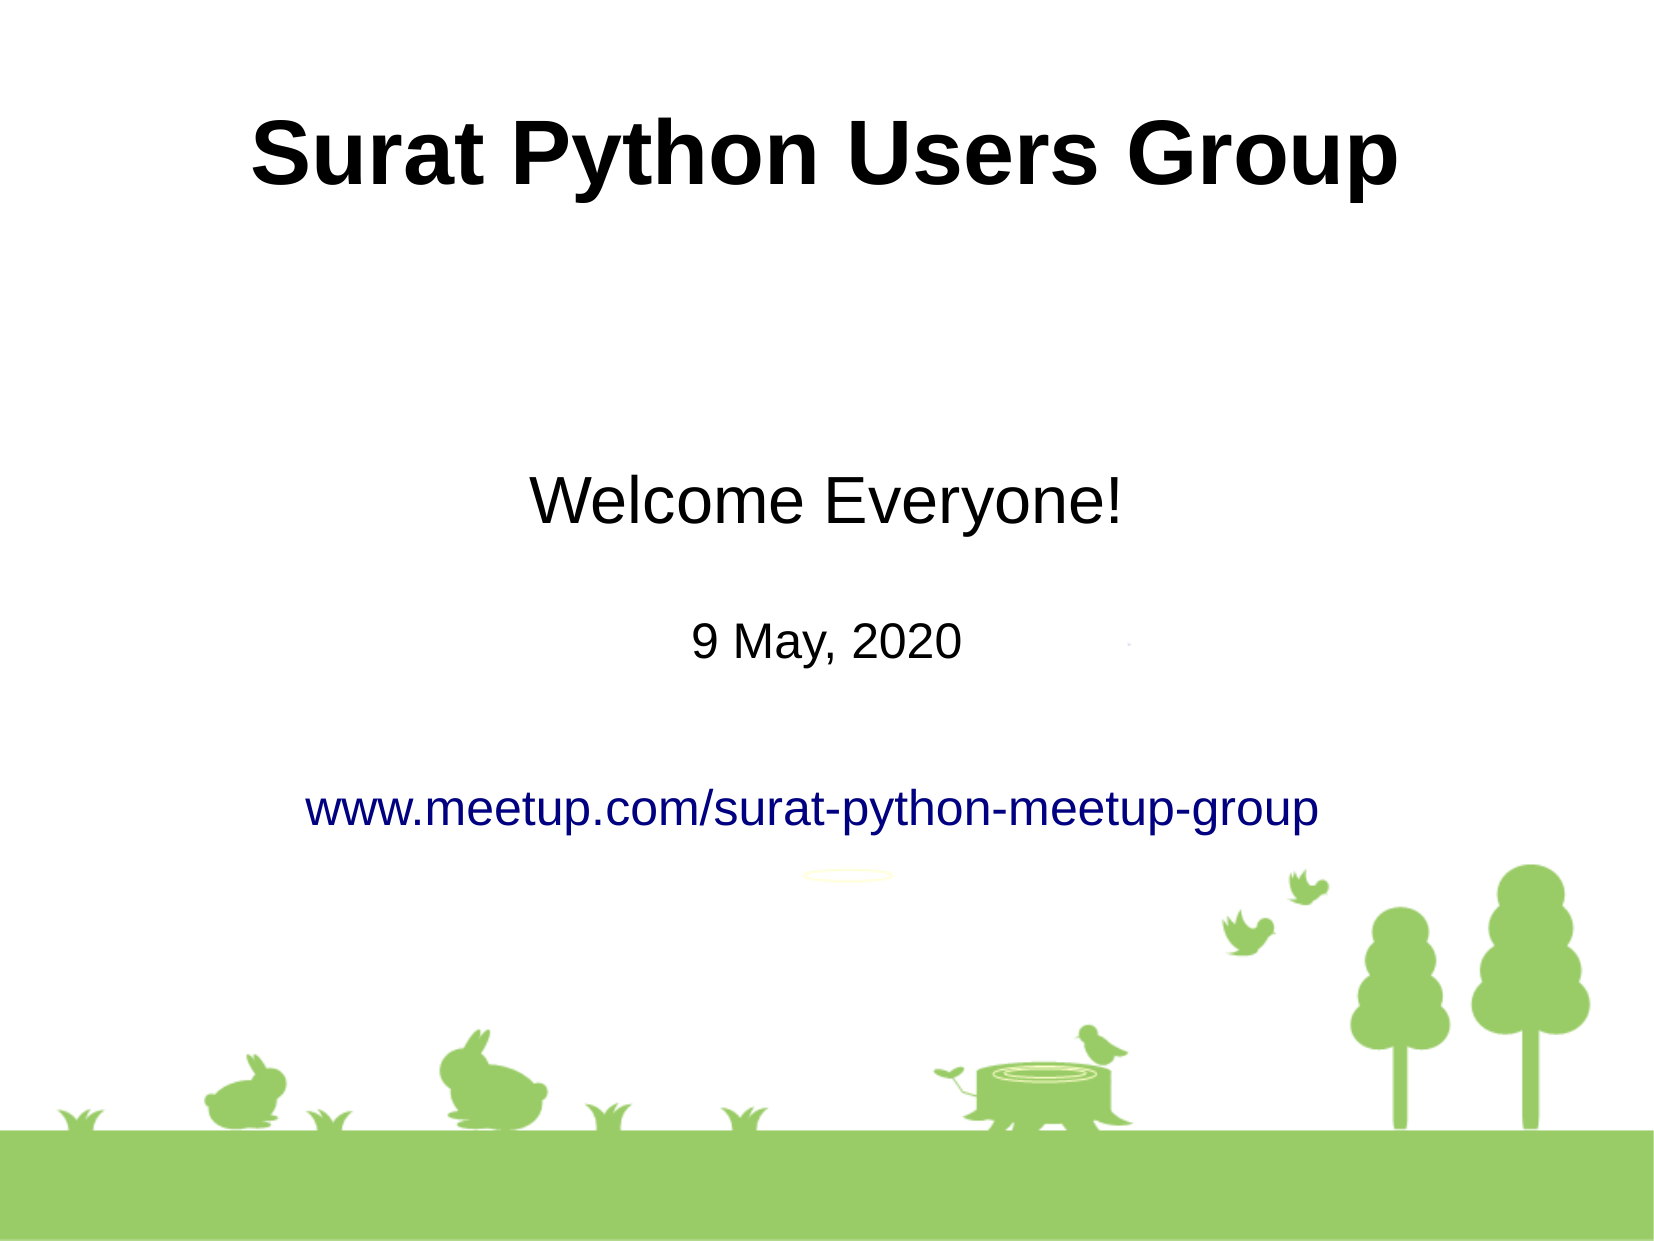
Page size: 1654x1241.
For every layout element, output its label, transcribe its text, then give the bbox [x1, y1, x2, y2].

subtitle Welcome Everyone! 9 May, 2020 www.meetup.com/surat-python-meetup-group [82, 290, 1571, 1010]
picture [0, 0, 1654, 1241]
title Surat Python Users Group [82, 49, 1571, 257]
